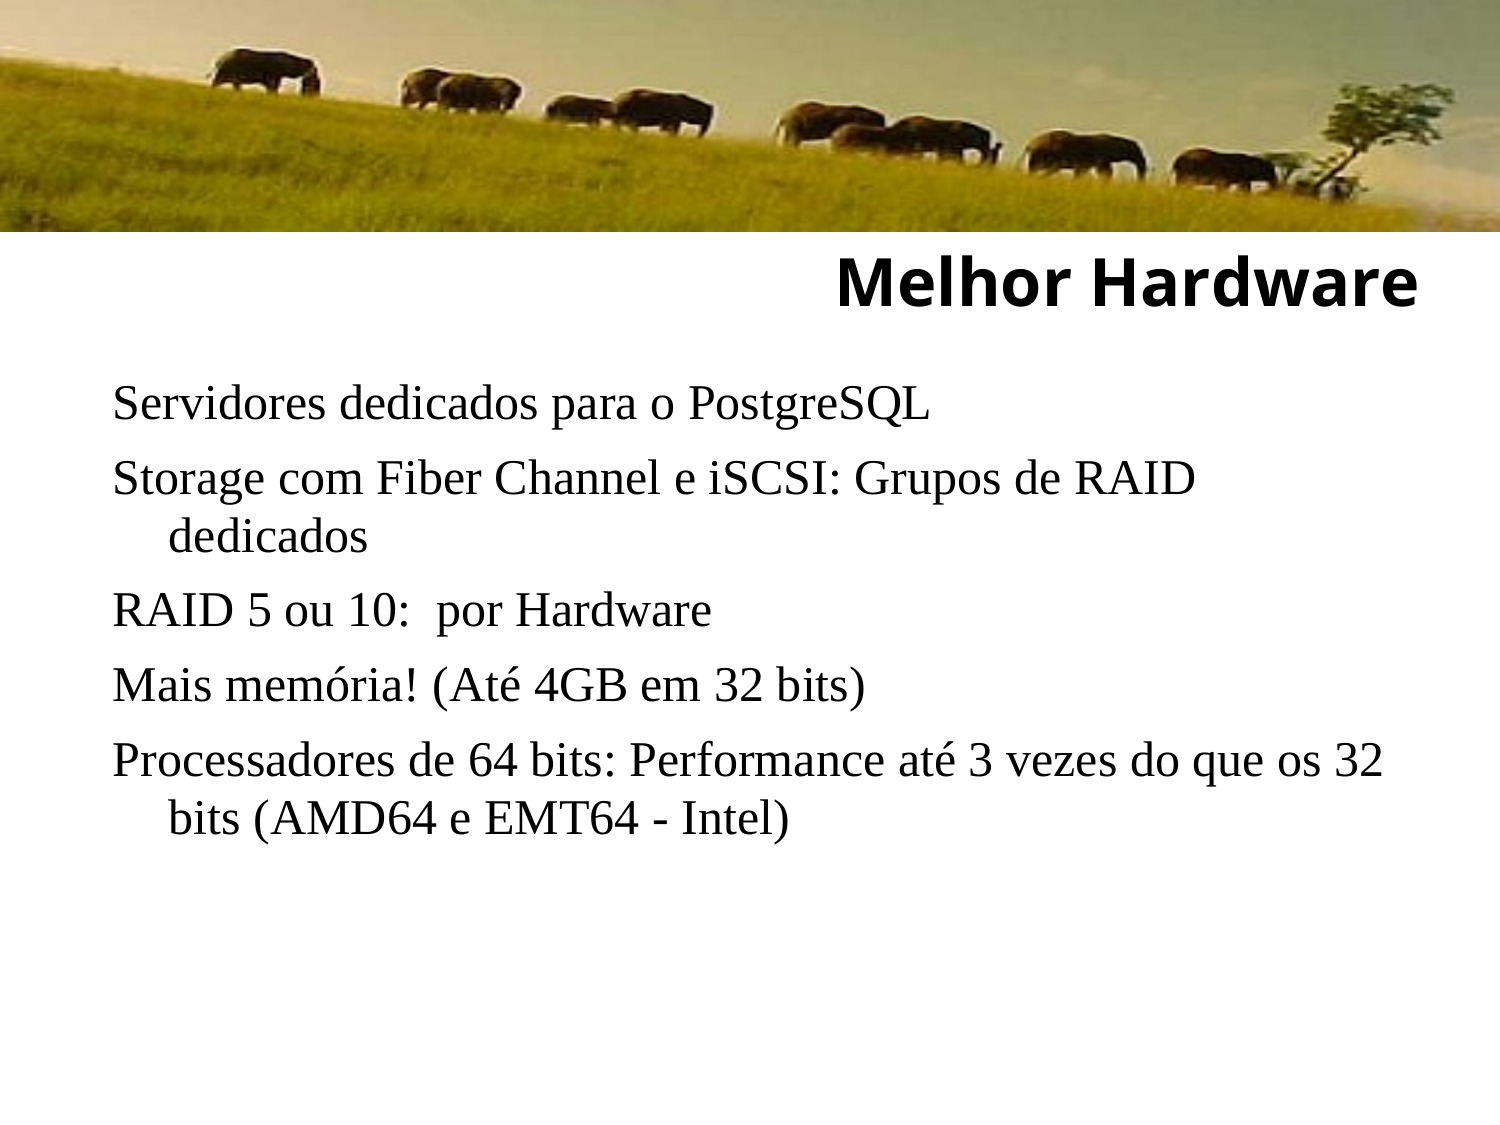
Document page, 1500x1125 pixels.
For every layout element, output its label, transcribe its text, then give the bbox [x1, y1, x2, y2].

list Servidores dedicados para o PostgreSQL Storage com Fiber Channel e iSCSI: Grupos de RAID dedicados RAID 5 ou 10: por Hardware Mais memória! (Até 4GB em 32 bits) Processadores de 64 bits: Performance até 3 vezes do que os 32 bits (AMD64 e EMT64 - Intel) [112, 372, 1388, 1004]
text_box Melhor Hardware [472, 232, 1436, 329]
picture [0, 0, 1500, 232]
